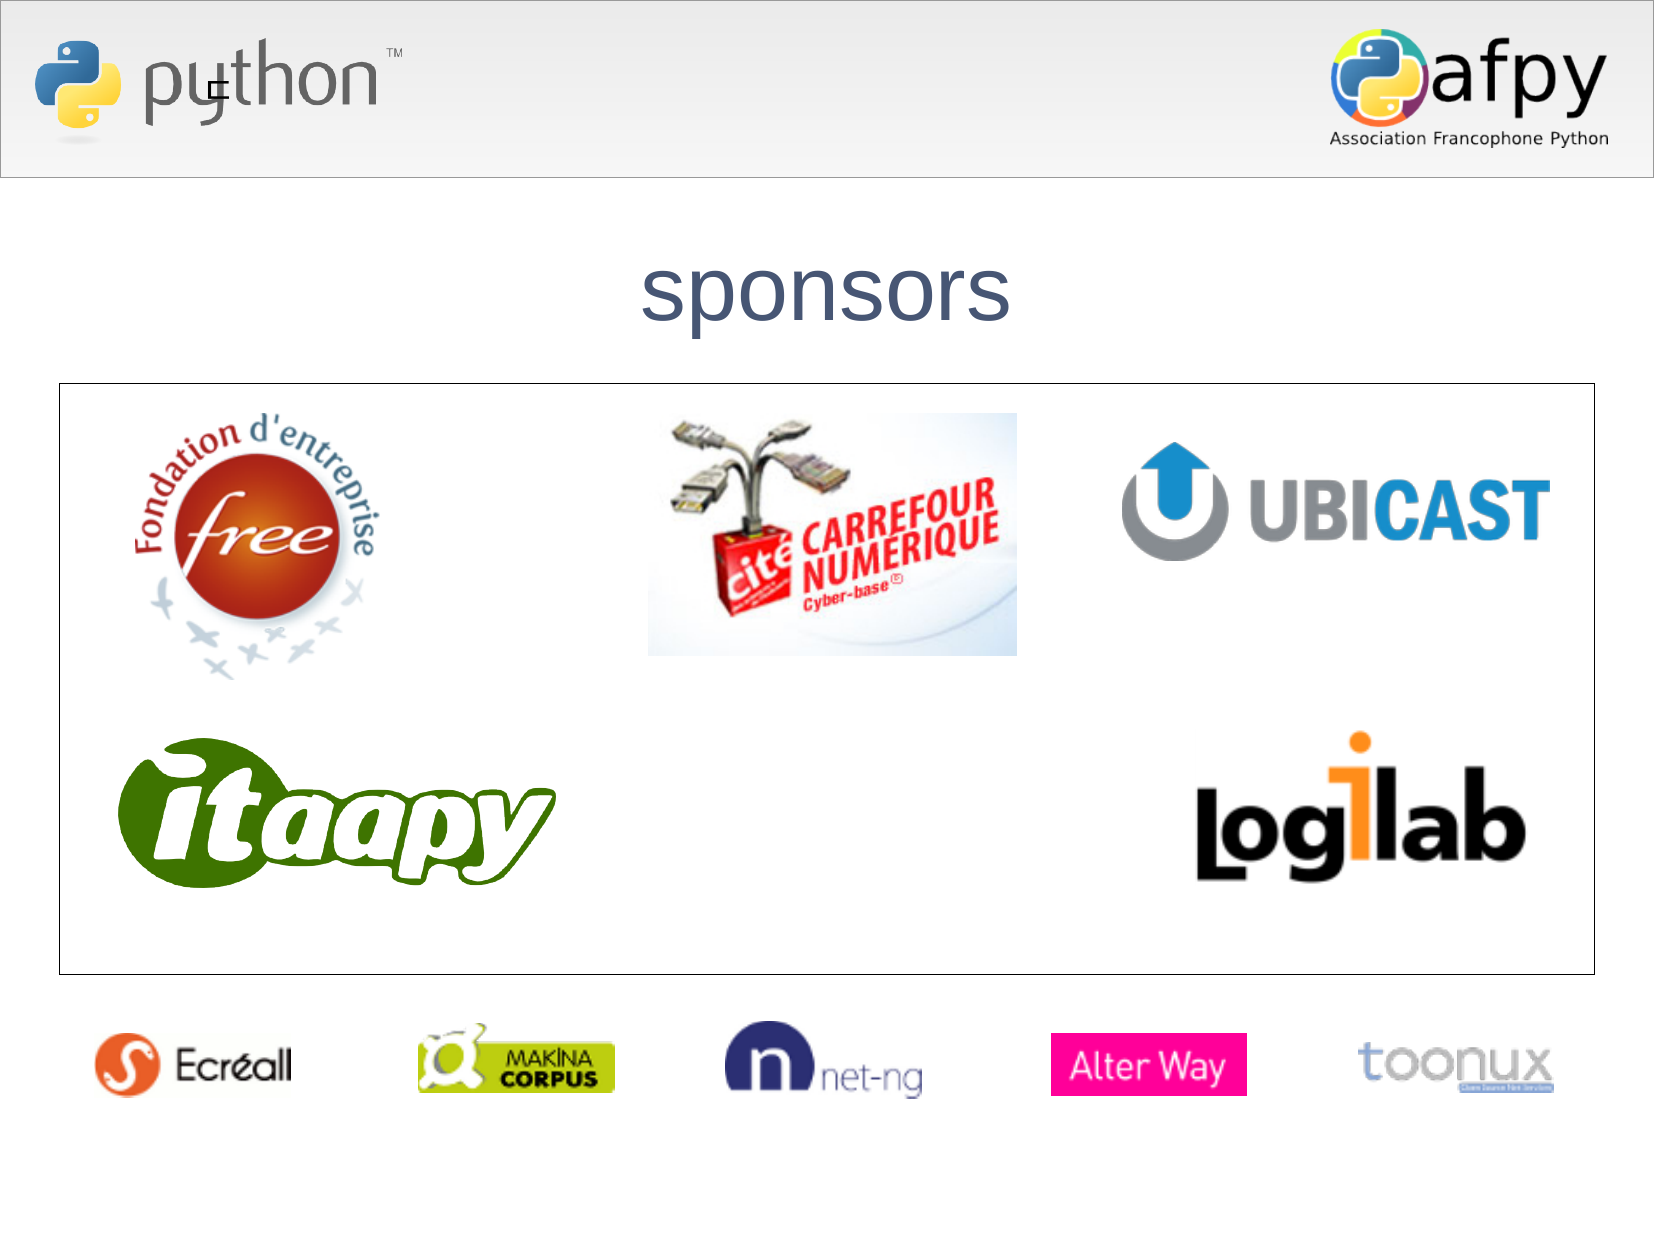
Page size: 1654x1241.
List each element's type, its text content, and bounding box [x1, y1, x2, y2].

picture [725, 1021, 922, 1099]
picture [1122, 442, 1550, 562]
title sponsors [82, 192, 1571, 385]
picture [1051, 1033, 1247, 1096]
picture [35, 38, 402, 145]
picture [648, 413, 1017, 656]
picture [118, 738, 556, 888]
picture [1358, 1042, 1554, 1093]
picture [135, 413, 384, 680]
picture [1330, 29, 1608, 148]
picture [1194, 729, 1530, 886]
picture [94, 1033, 291, 1098]
picture [418, 1023, 615, 1093]
